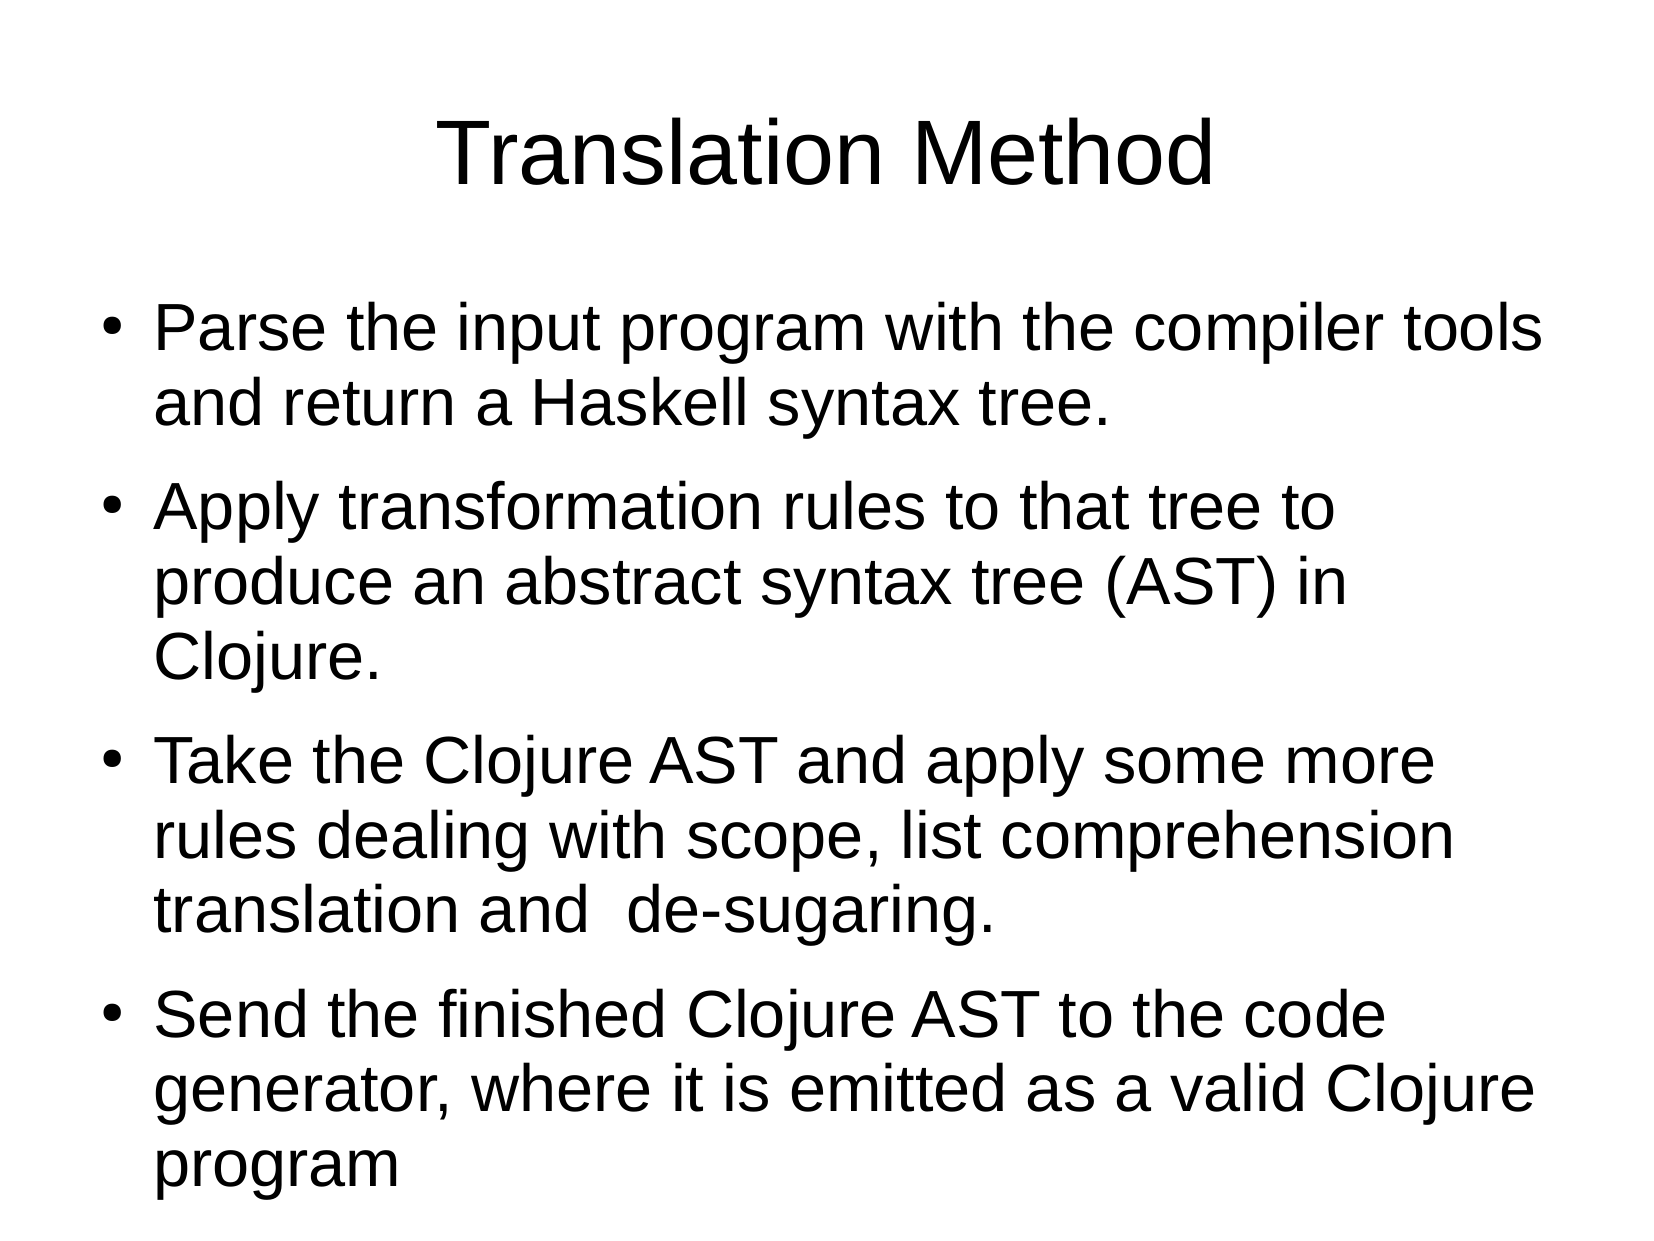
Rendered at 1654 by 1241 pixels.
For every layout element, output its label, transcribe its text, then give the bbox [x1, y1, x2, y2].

title Translation Method [82, 49, 1571, 257]
list Parse the input program with the compiler tools and return a Haskell syntax tree. Apply transformation rules to that tree to produce an abstract syntax tree (AST) in Clojure. Take the Clojure AST and apply some more rules dealing with scope, list comprehension translation and de-sugaring. Send the finished Clojure AST to the code generator, where it is emitted as a valid Clojure program [82, 290, 1571, 1109]
